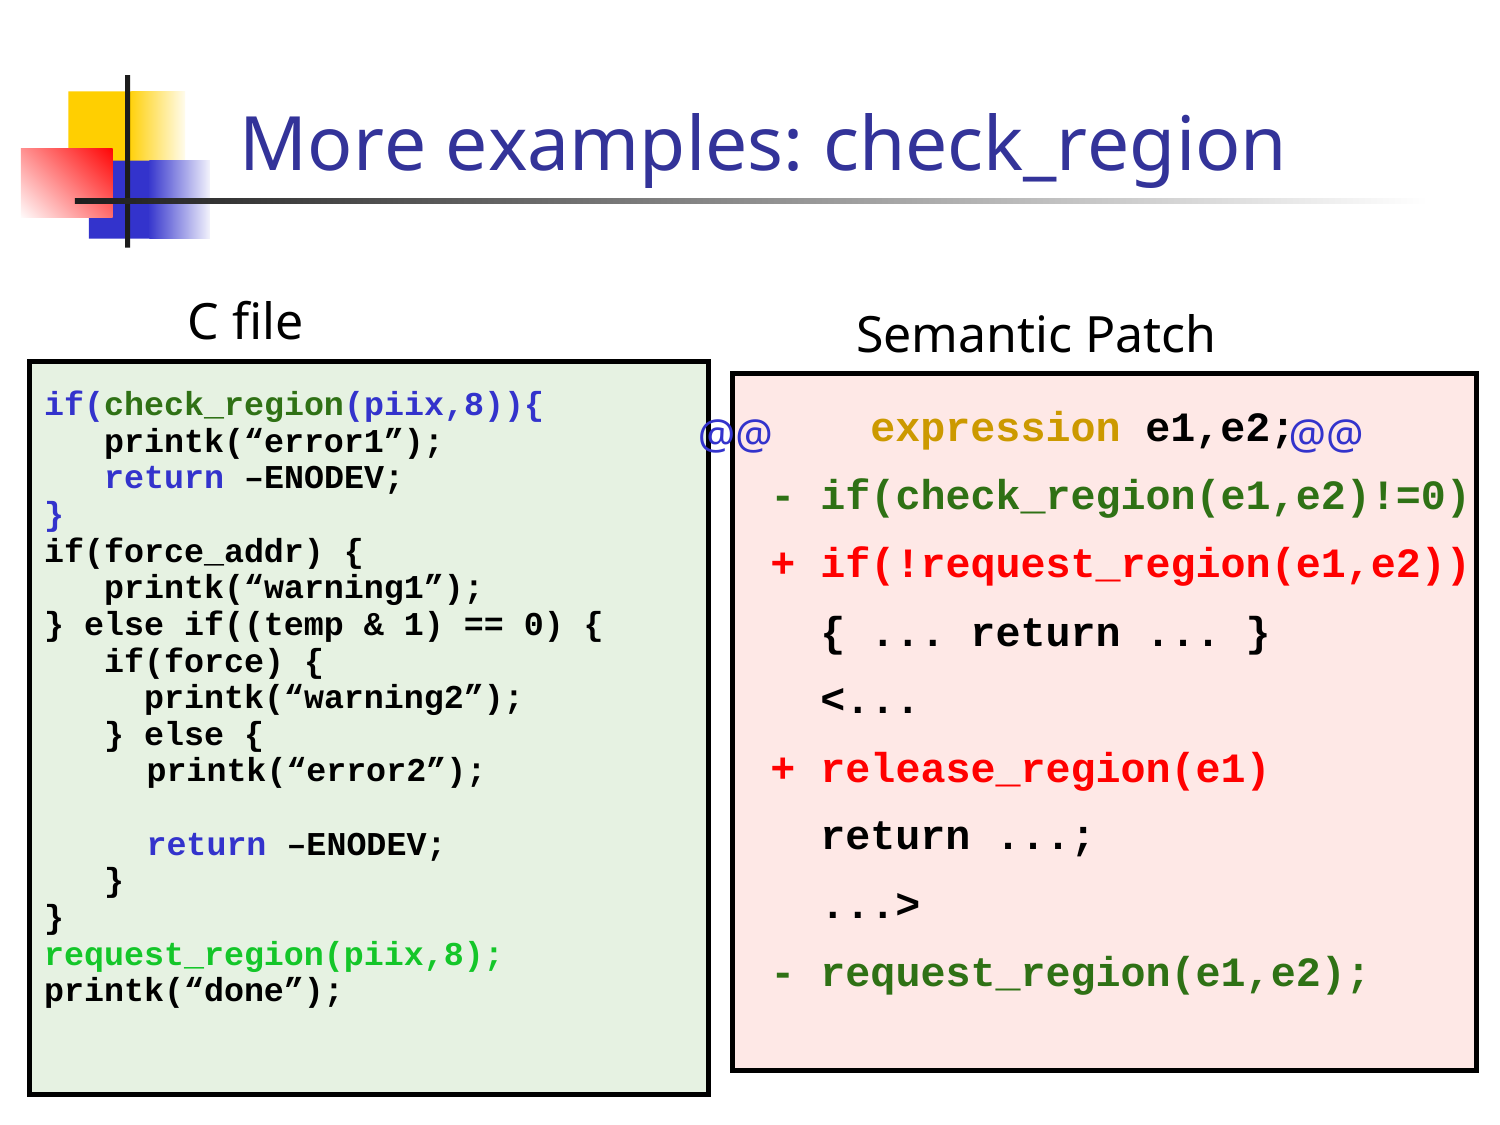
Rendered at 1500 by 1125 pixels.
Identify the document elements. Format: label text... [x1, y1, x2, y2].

text_box [29, 470, 709, 1095]
text_box [29, 361, 709, 397]
text_box [732, 373, 1477, 399]
text_box expression e1,e2; - if(check_region(e1,e2)!=0) + if(!request_region(e1,e2)) { ... return ... } <... + release_region(e1) return ...; ...> - request_region(e1,e2); [755, 399, 1500, 1007]
text_box @@ [703, 397, 913, 470]
text_box if(check_region(piix,8)){ printk(“error1”); return –ENODEV; } if(force_addr) { printk(“warning1”); } else if((temp & 1) == 0) { if(force) { printk(“warning2”); } else { printk(“error2”); return –ENODEV; } } request_region(piix,8); printk(“done”); [29, 385, 703, 1015]
title More examples: check_region [224, 12, 1500, 200]
text_box @@ [711, 430, 720, 442]
text_box Semantic Patch [841, 290, 1357, 375]
text_box [732, 470, 1477, 1071]
text_box C file [173, 278, 444, 363]
text_box @@ [1273, 397, 1500, 470]
